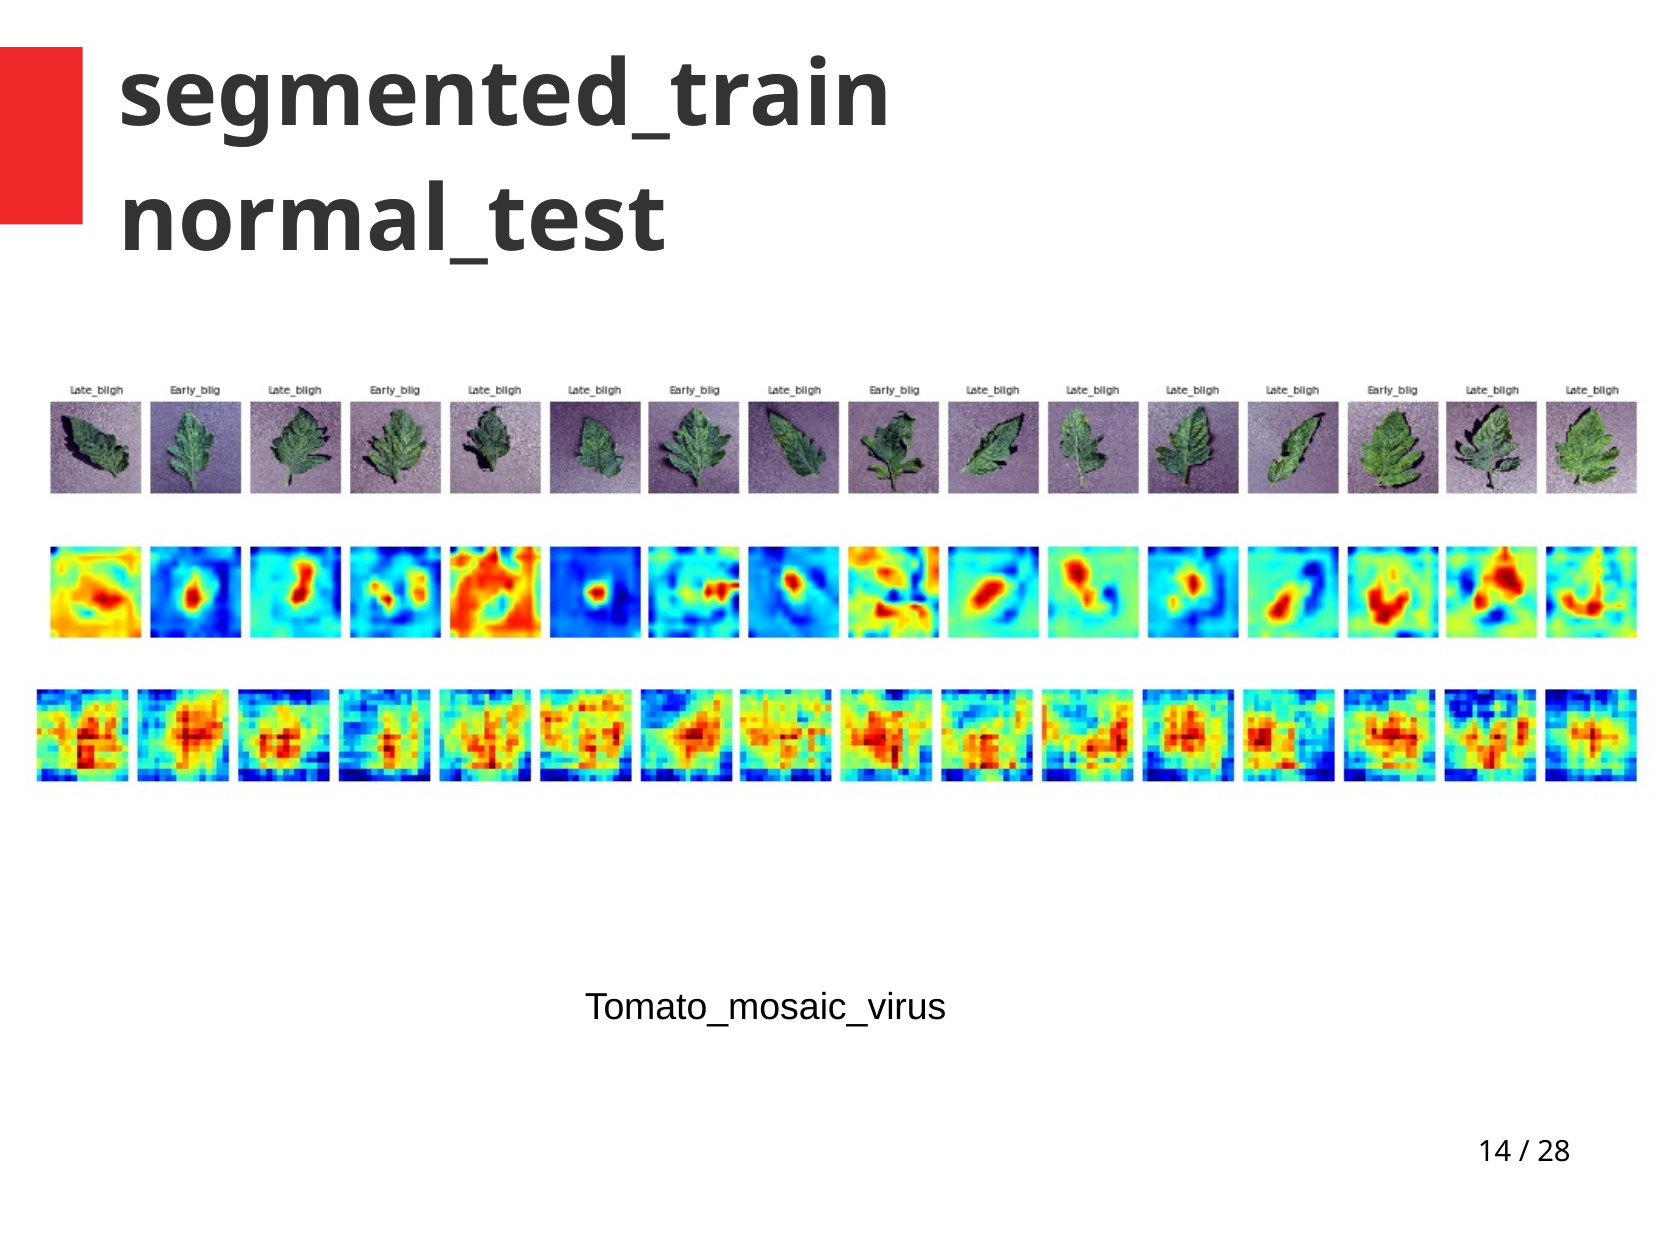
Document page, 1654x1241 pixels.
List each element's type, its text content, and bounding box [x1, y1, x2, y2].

picture [0, 374, 1654, 819]
text_box Tomato_mosaic_virus [570, 978, 1138, 1036]
title segmented_train normal_test [118, 45, 1571, 260]
